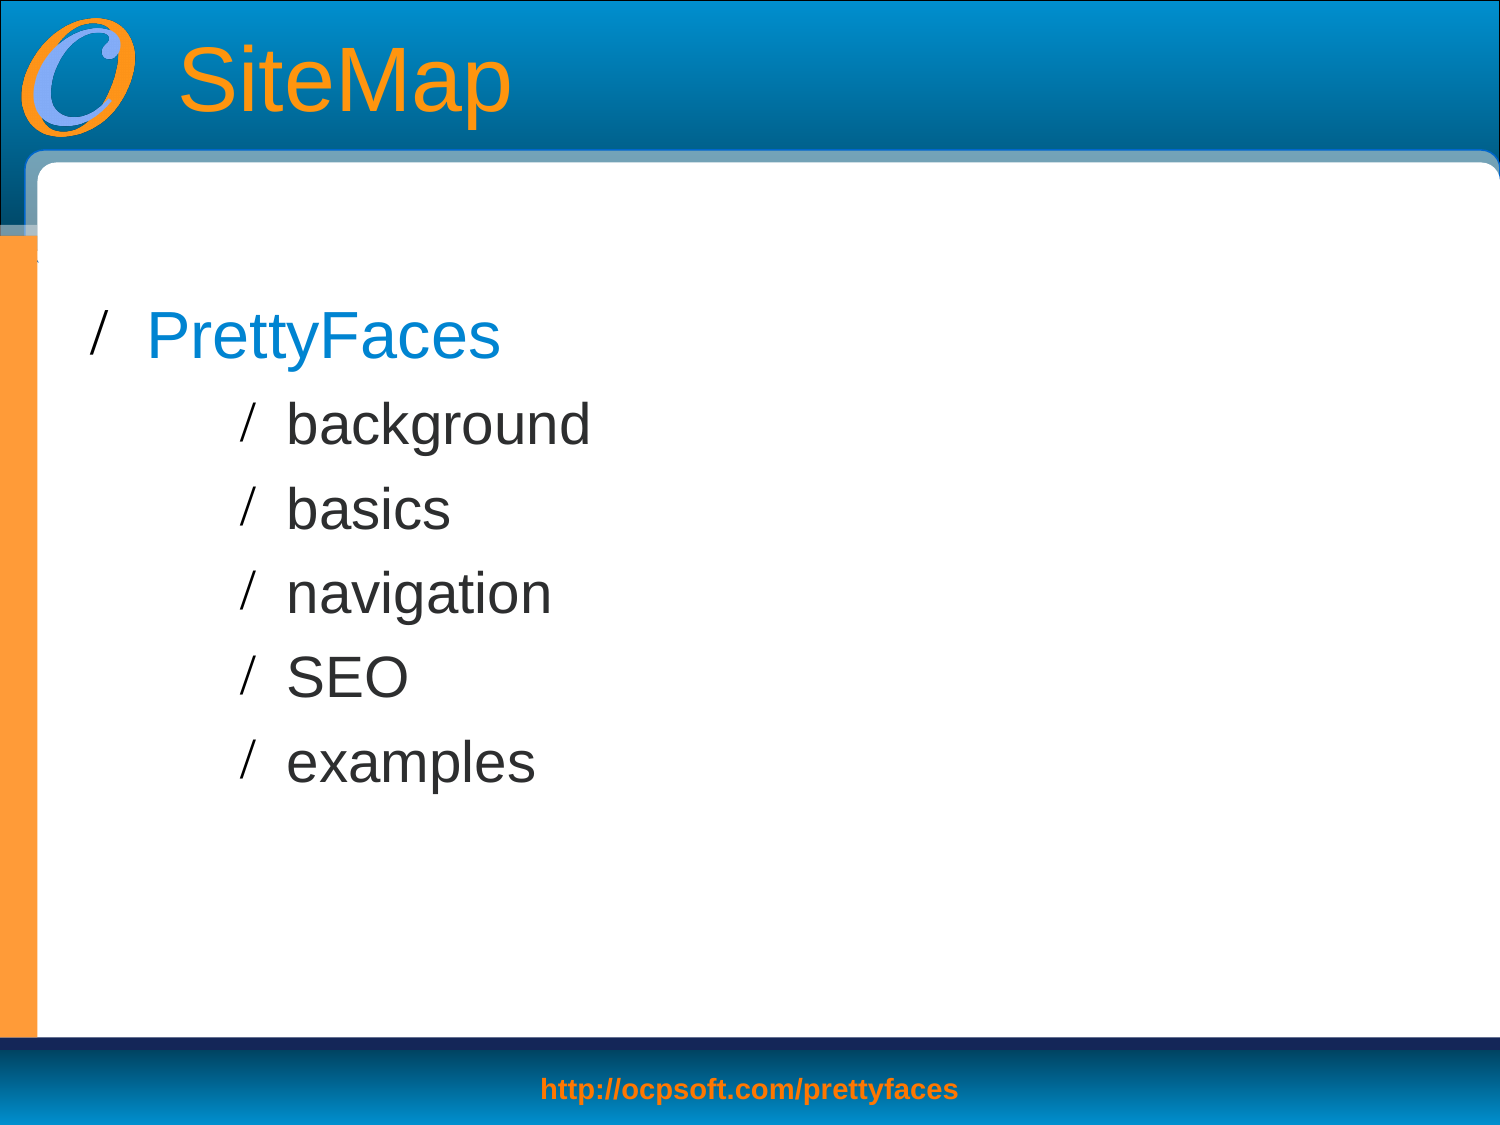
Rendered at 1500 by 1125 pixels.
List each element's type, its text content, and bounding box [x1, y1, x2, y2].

picture [22, 19, 135, 136]
title SiteMap [162, 4, 1463, 146]
list PrettyFaces background basics navigation SEO examples [75, 187, 734, 931]
